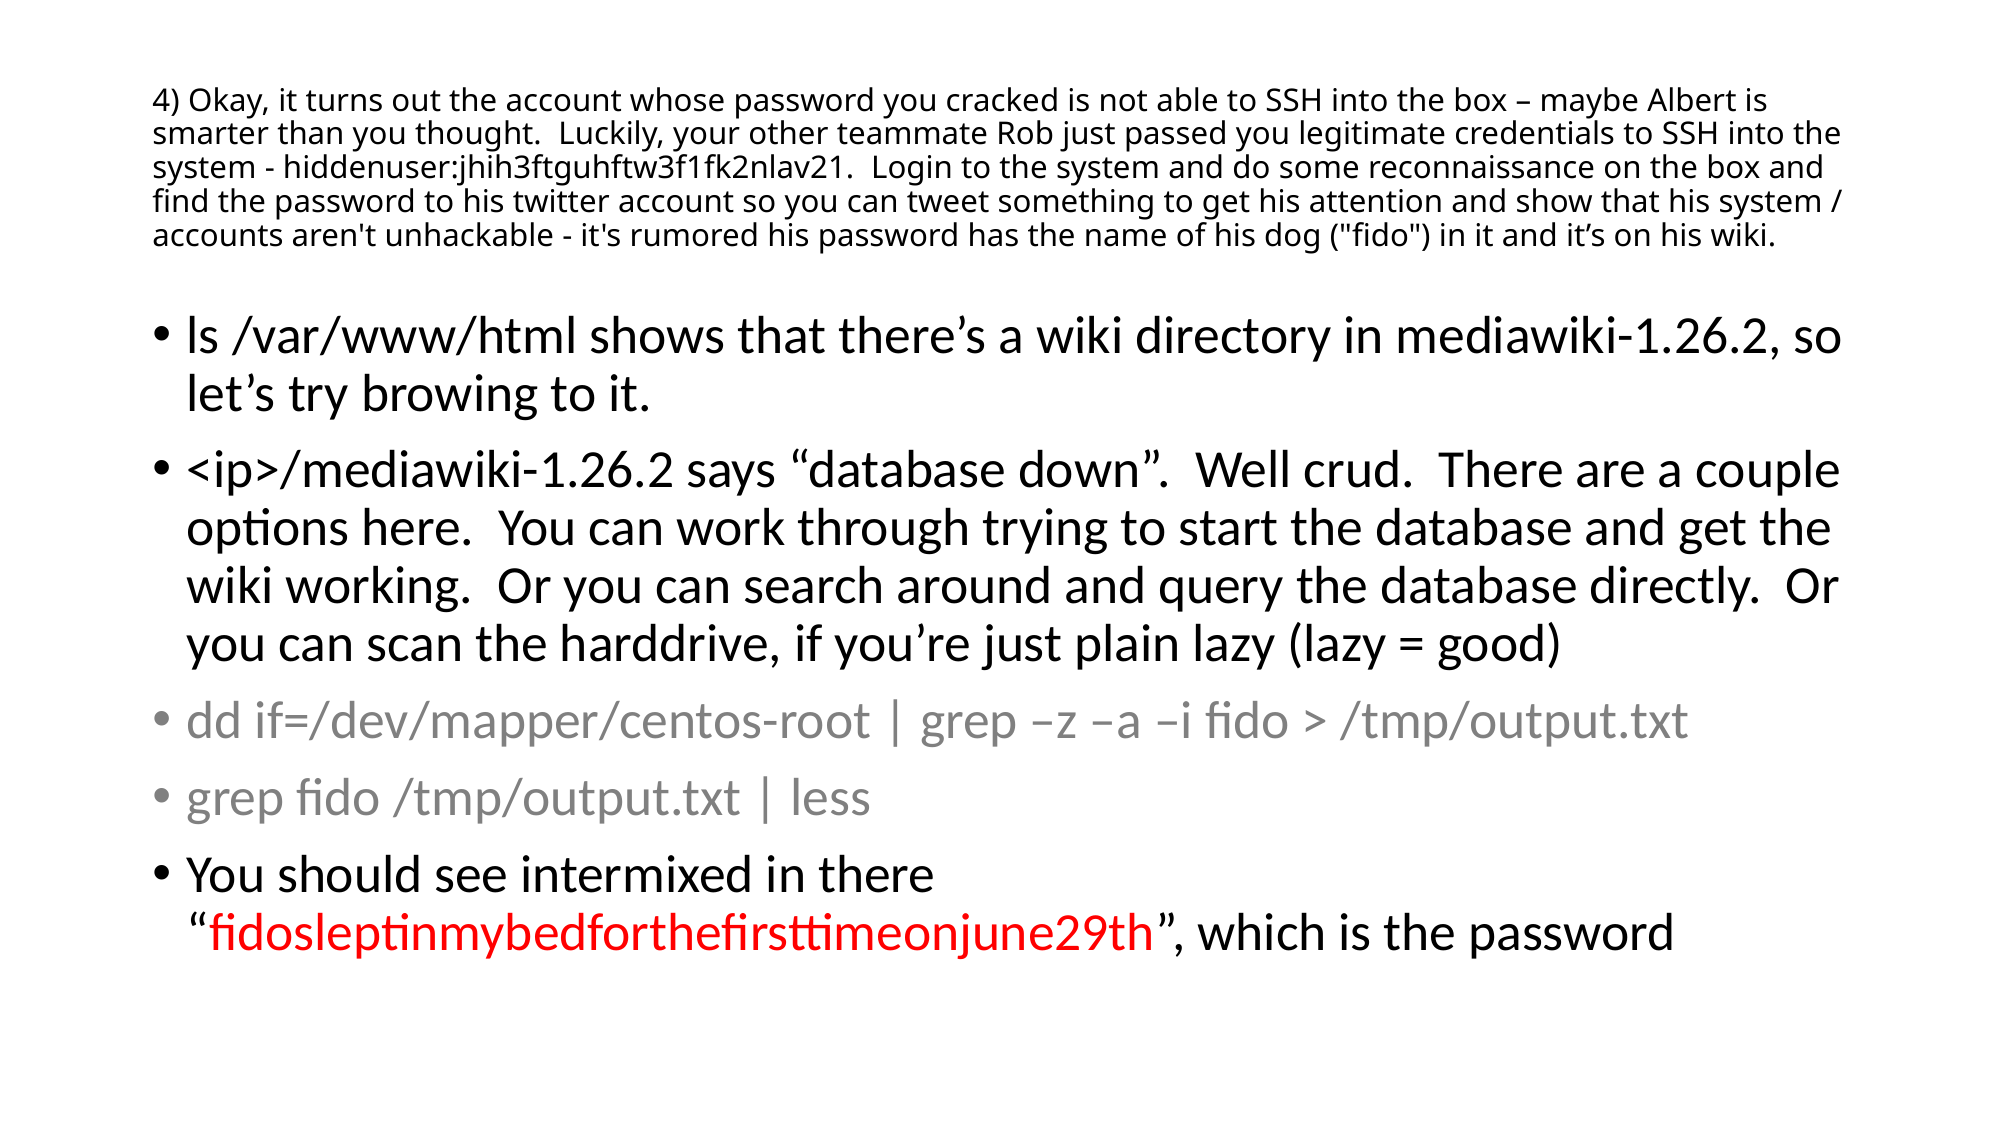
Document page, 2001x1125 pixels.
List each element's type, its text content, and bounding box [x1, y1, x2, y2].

list ls /var/www/html shows that there’s a wiki directory in mediawiki-1.26.2, so let’s try browing to it. <ip>/mediawiki-1.26.2 says “database down”. Well crud. There are a couple options here. You can work through trying to start the database and get the wiki working. Or you can search around and query the database directly. Or you can scan the harddrive, if you’re just plain lazy (lazy = good) dd if=/dev/mapper/centos-root | grep –z –a –i fido > /tmp/output.txt grep fido /tmp/output.txt | less You should see intermixed in there “fidosleptinmybedforthefirsttimeonjune29th”, which is the password [137, 299, 1863, 1014]
title 4) Okay, it turns out the account whose password you cracked is not able to SSH into the box – maybe Albert is smarter than you thought. Luckily, your other teammate Rob just passed you legitimate credentials to SSH into the system - hiddenuser:jhih3ftguhftw3f1fk2nlav21. Login to the system and do some reconnaissance on the box and find the password to his twitter account so you can tweet something to get his attention and show that his system / accounts aren't unhackable - it's rumored his password has the name of his dog ("fido") in it and it’s on his wiki. [137, 59, 1863, 278]
